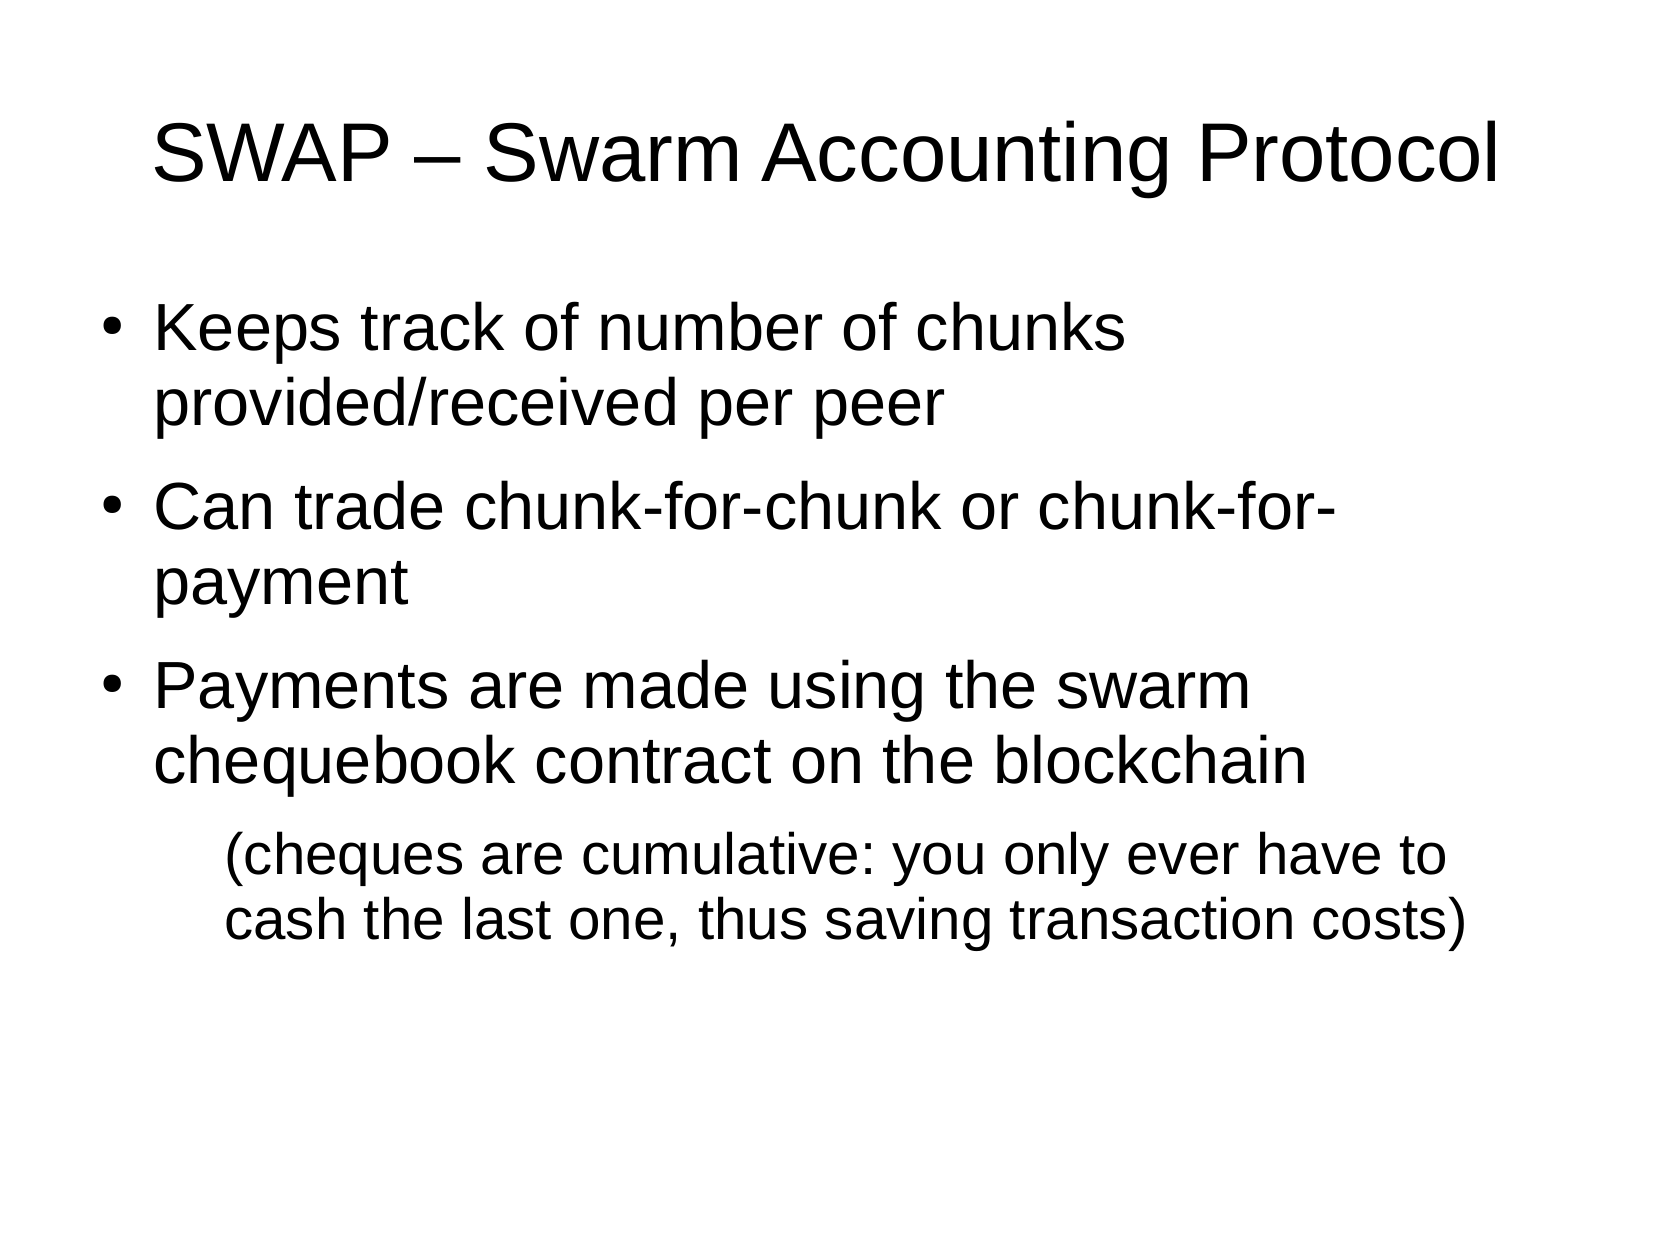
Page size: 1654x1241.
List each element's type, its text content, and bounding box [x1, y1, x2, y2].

list Keeps track of number of chunks provided/received per peer Can trade chunk-for-chunk or chunk-for-payment Payments are made using the swarm chequebook contract on the blockchain (cheques are cumulative: you only ever have to cash the last one, thus saving transaction costs) [82, 290, 1571, 1010]
title SWAP – Swarm Accounting Protocol [82, 49, 1571, 257]
